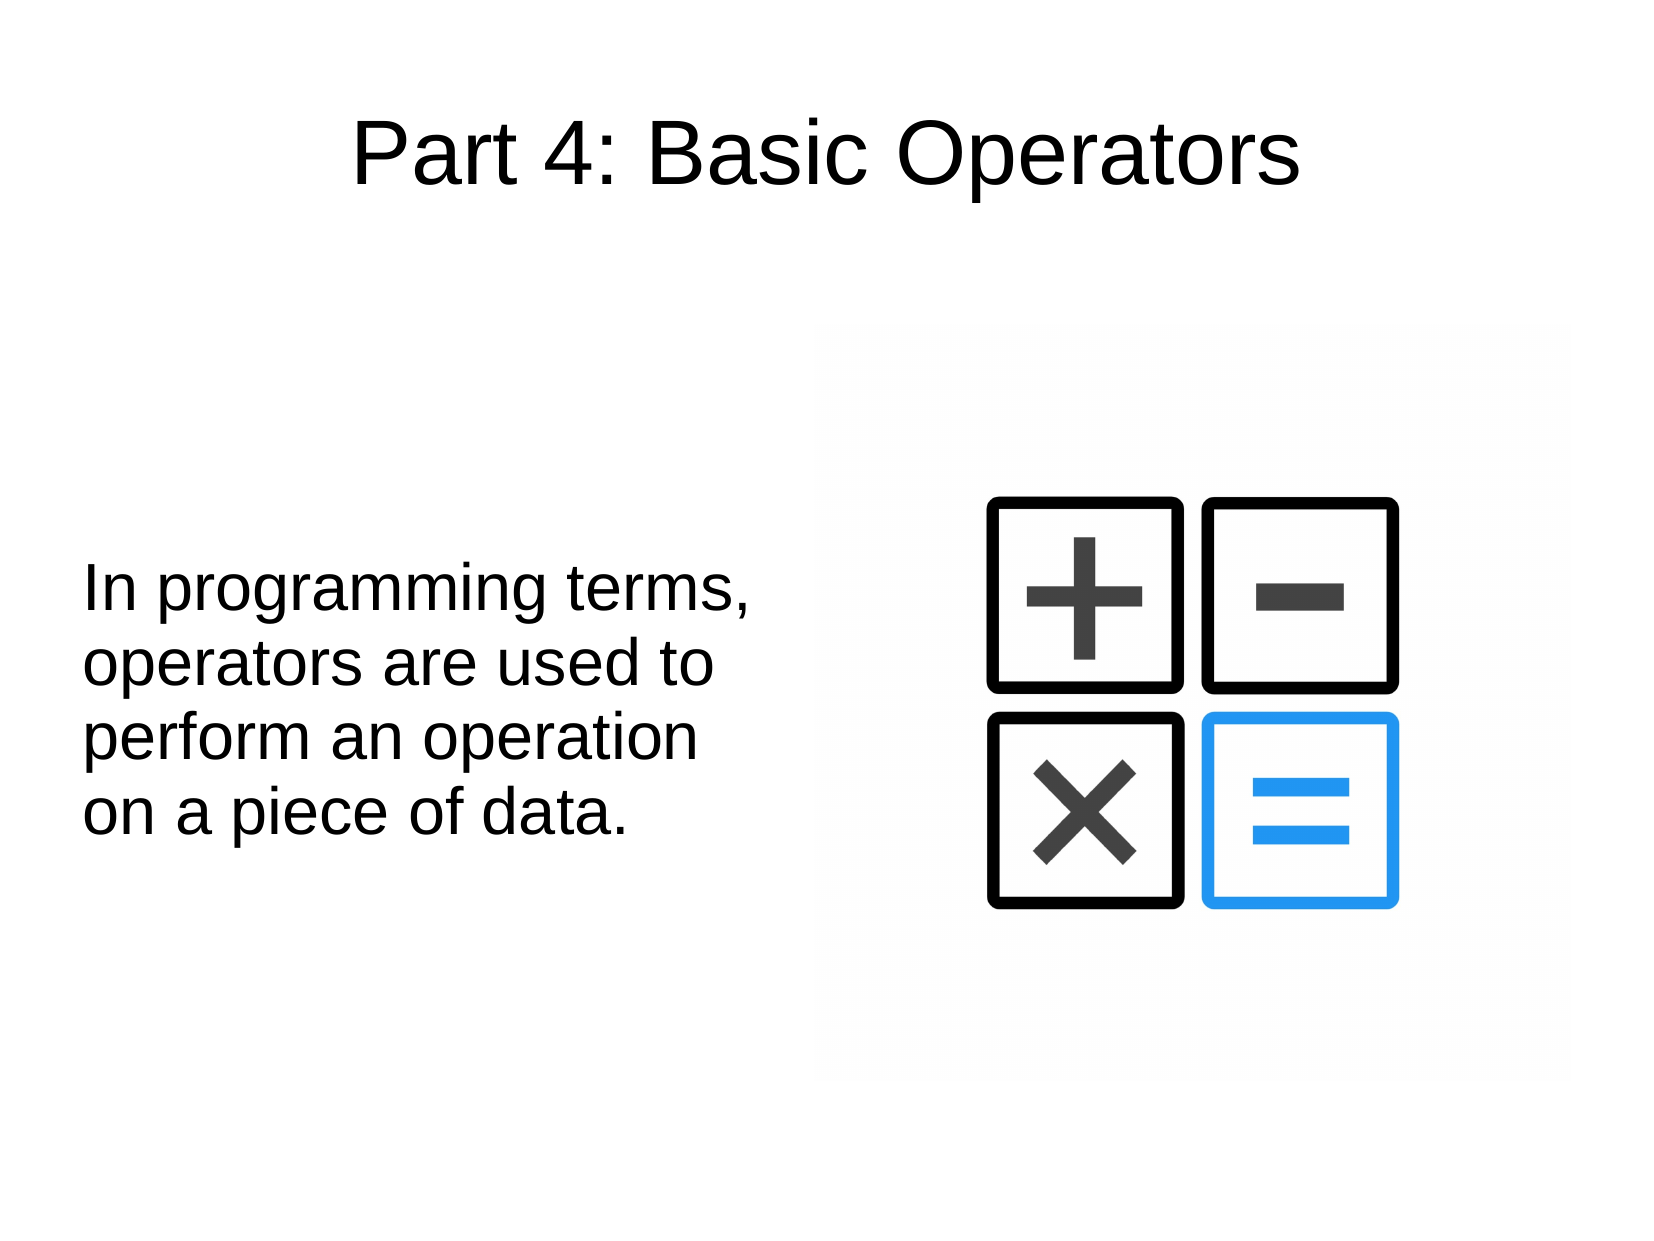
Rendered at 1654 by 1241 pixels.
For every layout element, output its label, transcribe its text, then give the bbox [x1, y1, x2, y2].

picture [814, 324, 1571, 1081]
subtitle In programming terms, operators are used to perform an operation on a piece of data. [82, 290, 1571, 1109]
title Part 4: Basic Operators [82, 49, 1571, 257]
